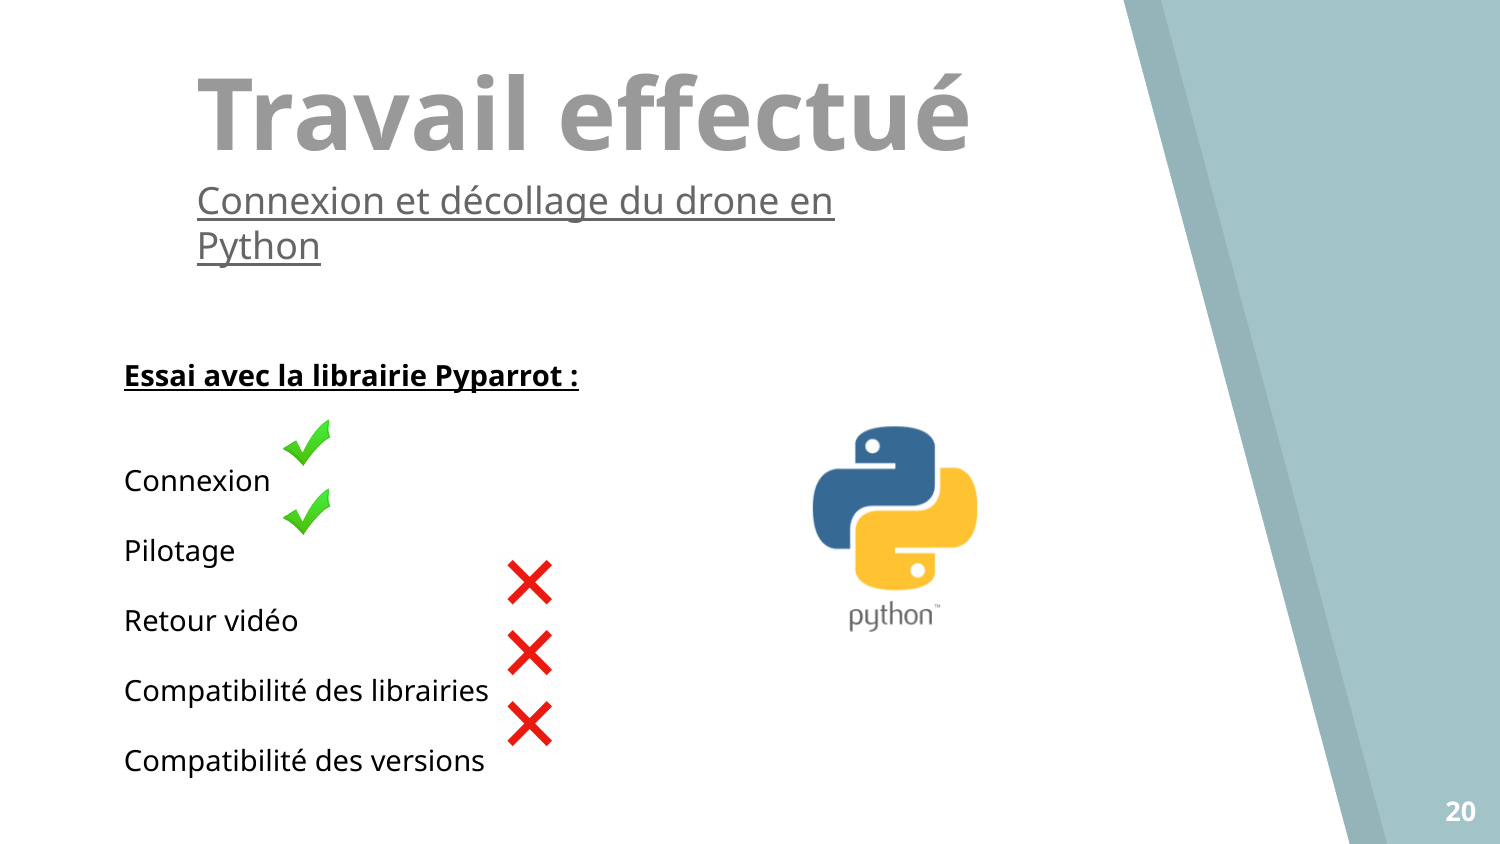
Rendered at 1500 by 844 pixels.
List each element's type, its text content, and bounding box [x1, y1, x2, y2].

picture [278, 485, 333, 540]
picture [498, 625, 562, 680]
text_box Connexion et décollage du drone en Python [181, 162, 951, 245]
picture [278, 416, 333, 471]
picture [782, 416, 1008, 642]
text_box Essai avec la librairie Pyparrot : Connexion Pilotage Retour vidéo Compatibilité des librairies Compatibilité des versions [108, 342, 615, 795]
picture [498, 695, 562, 751]
title Travail effectué [181, 27, 1099, 186]
picture [498, 554, 562, 609]
